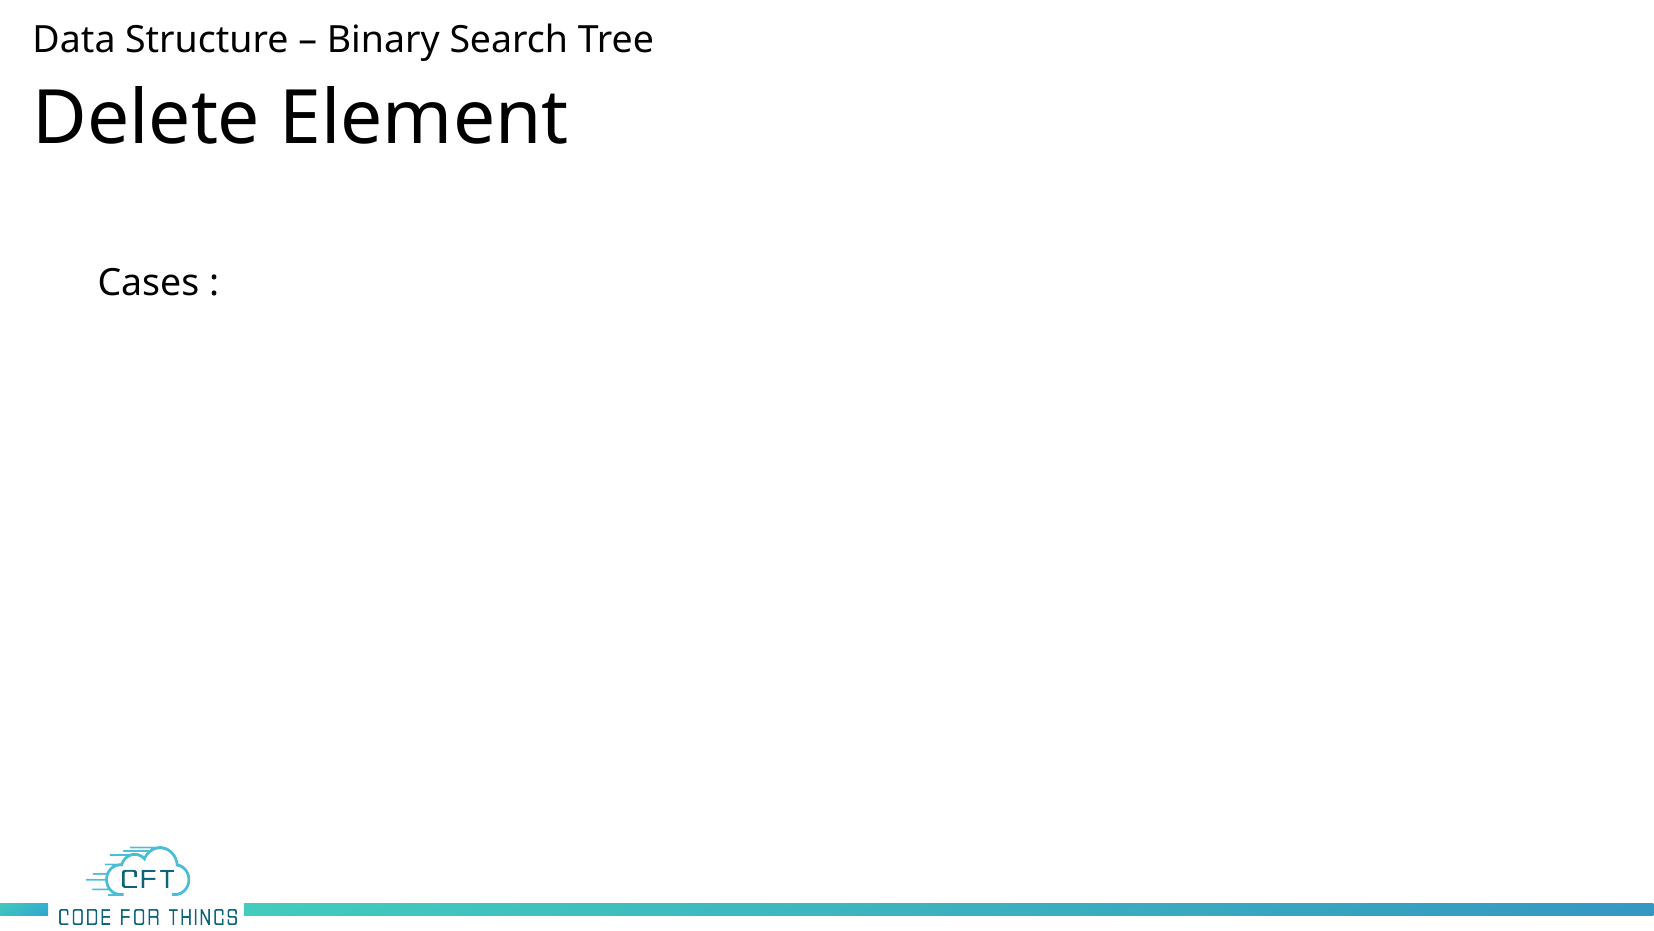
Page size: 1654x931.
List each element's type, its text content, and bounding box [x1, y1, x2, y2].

text_box Cases : [82, 239, 402, 319]
picture [59, 846, 237, 925]
title Data Structure – Binary Search Tree Delete Element [32, 12, 1184, 166]
